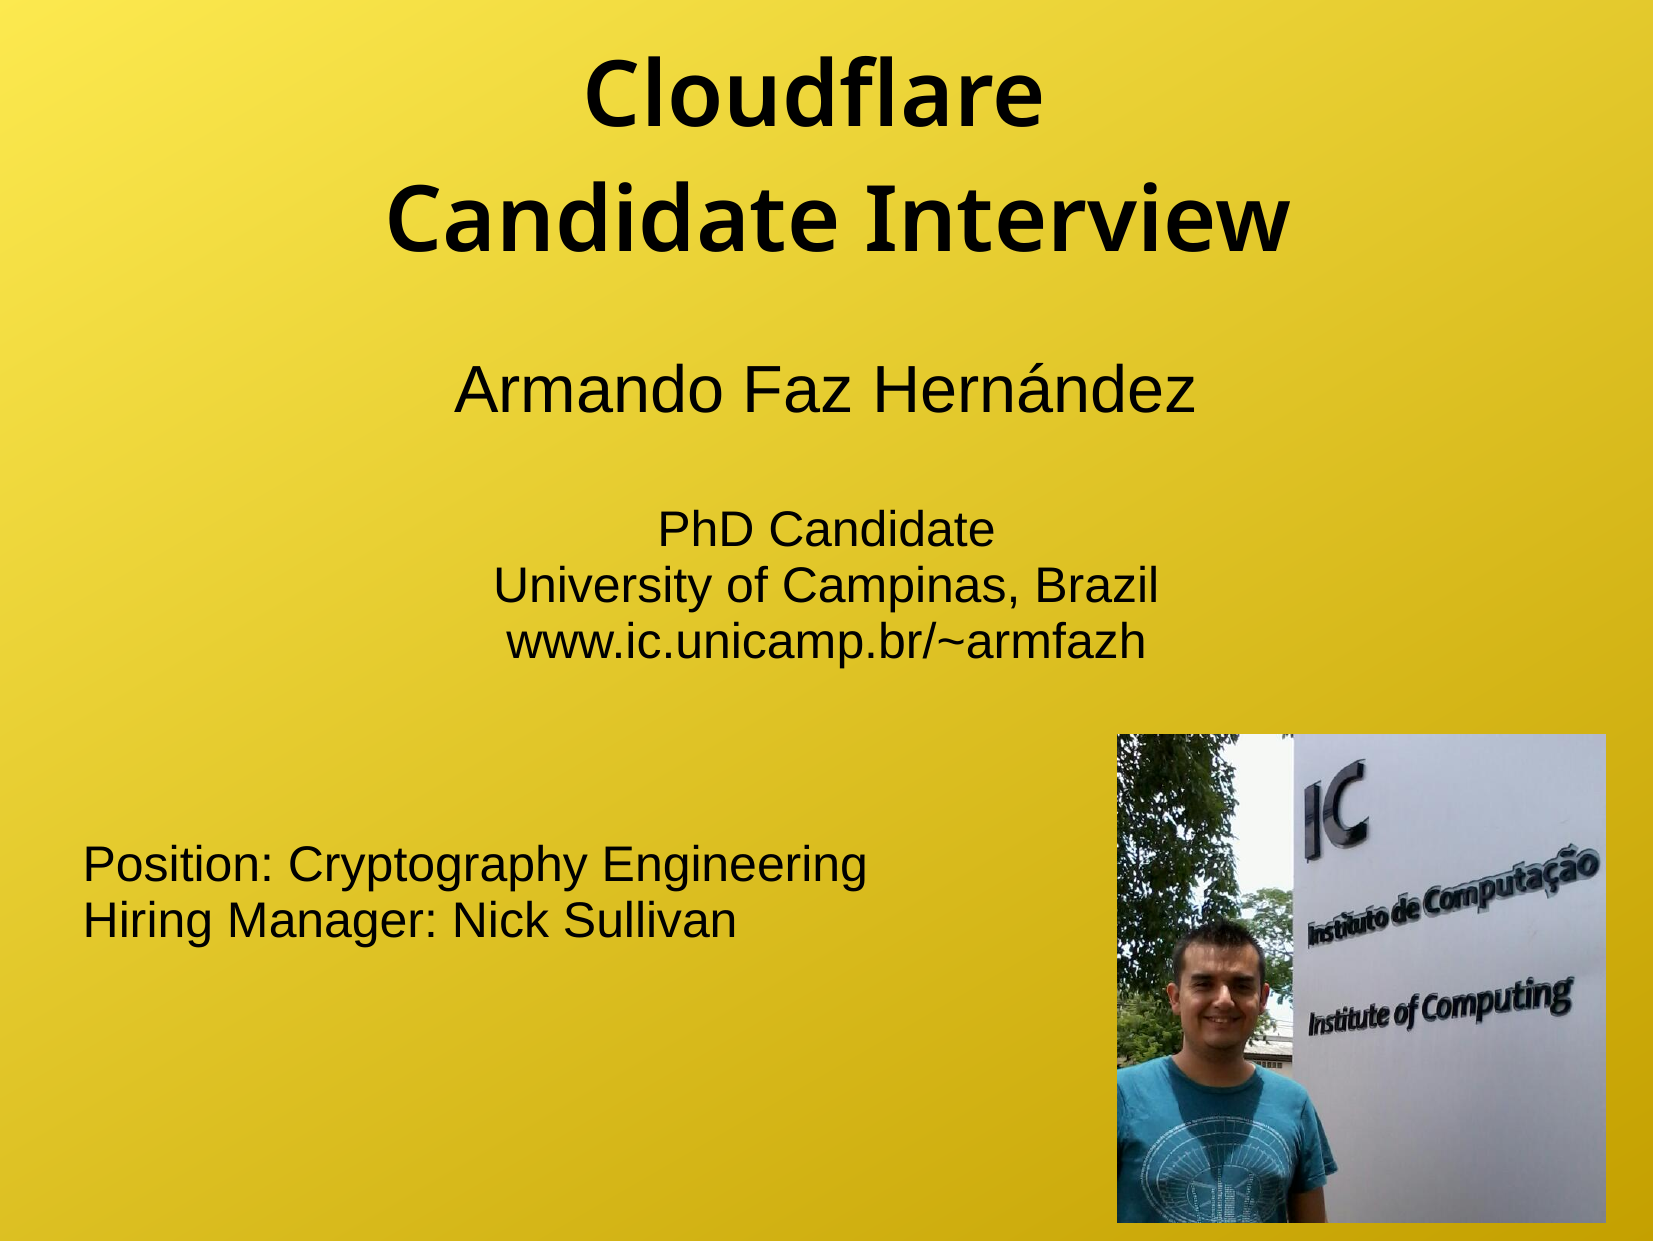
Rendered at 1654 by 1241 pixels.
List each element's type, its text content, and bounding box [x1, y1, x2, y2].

subtitle Armando Faz Hernández PhD Candidate University of Campinas, Brazil www.ic.unicamp.br/~armfazh Position: Cryptography Engineering Hiring Manager: Nick Sullivan [82, 290, 1571, 1010]
title Cloudflare Candidate Interview [82, 40, 1571, 266]
picture [1117, 734, 1606, 1223]
